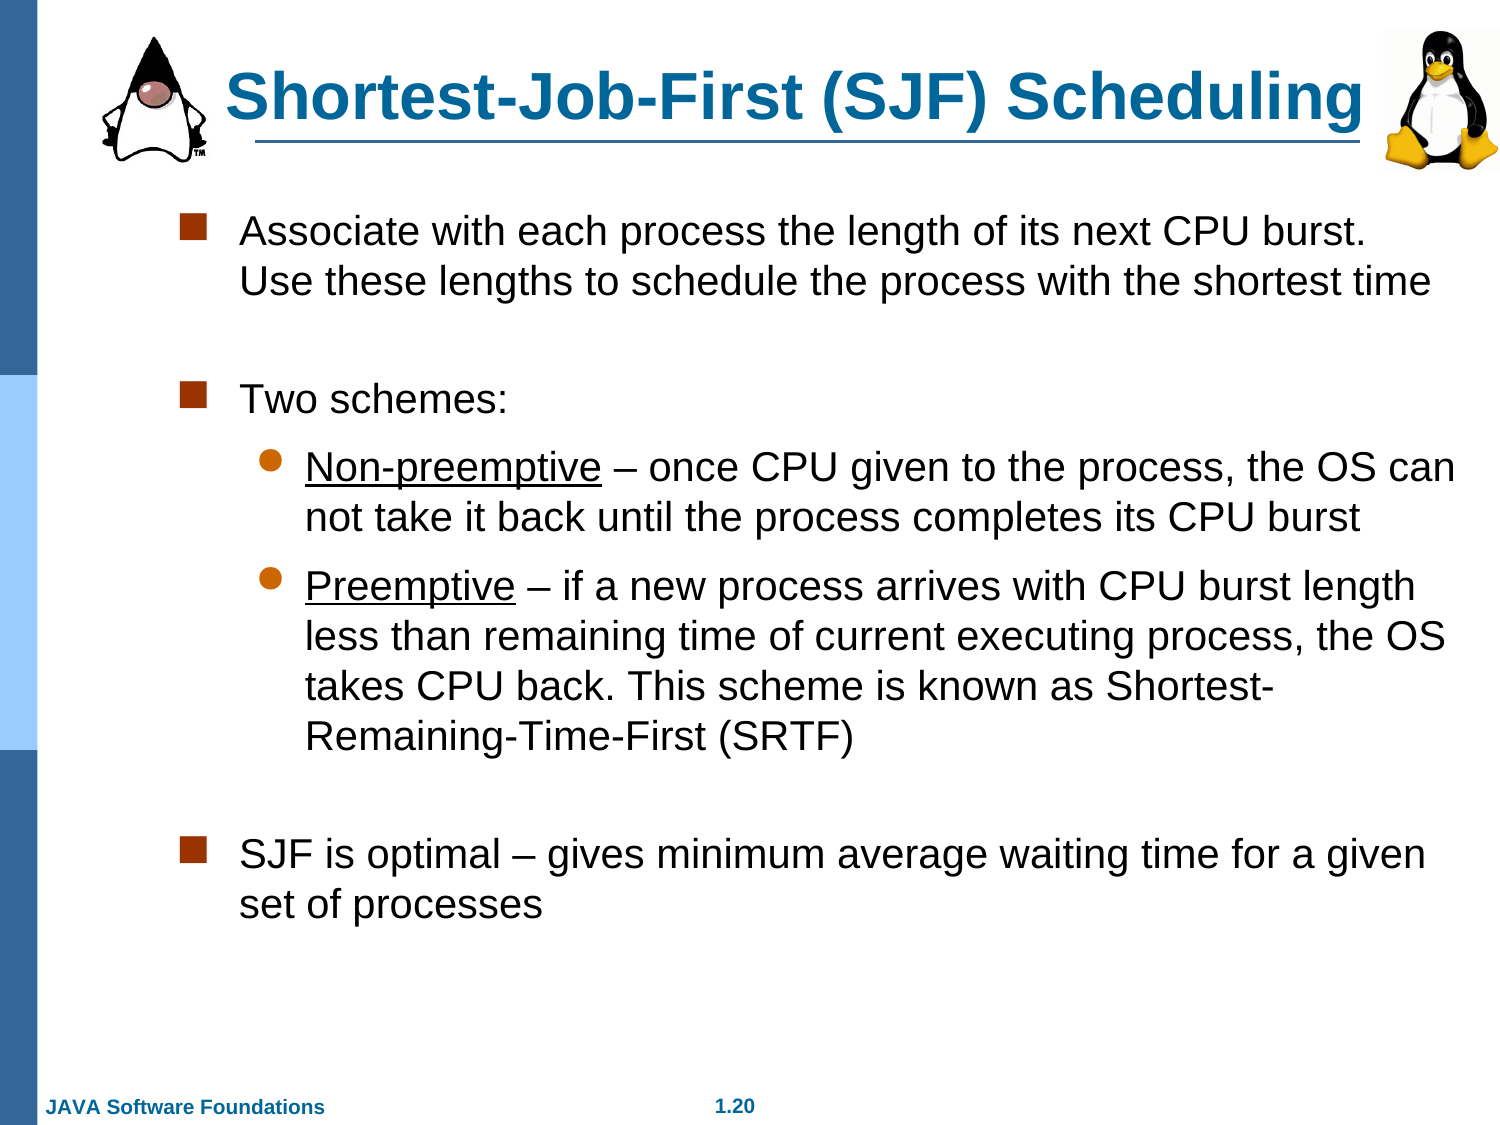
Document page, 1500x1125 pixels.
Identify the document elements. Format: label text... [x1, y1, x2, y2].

picture [1383, 28, 1500, 173]
title Shortest-Job-First (SJF) Scheduling [75, 44, 1426, 141]
picture [54, 0, 255, 200]
list Associate with each process the length of its next CPU burst. Use these lengths to schedule the process with the shortest time Two schemes: Non-preemptive – once CPU given to the process, the OS can not take it back until the process completes its CPU burst Preemptive – if a new process arrives with CPU burst length less than remaining time of current executing process, the OS takes CPU back. This scheme is known as Shortest-Remaining-Time-First (SRTF) SJF is optimal – gives minimum average waiting time for a given set of processes [168, 196, 1500, 940]
